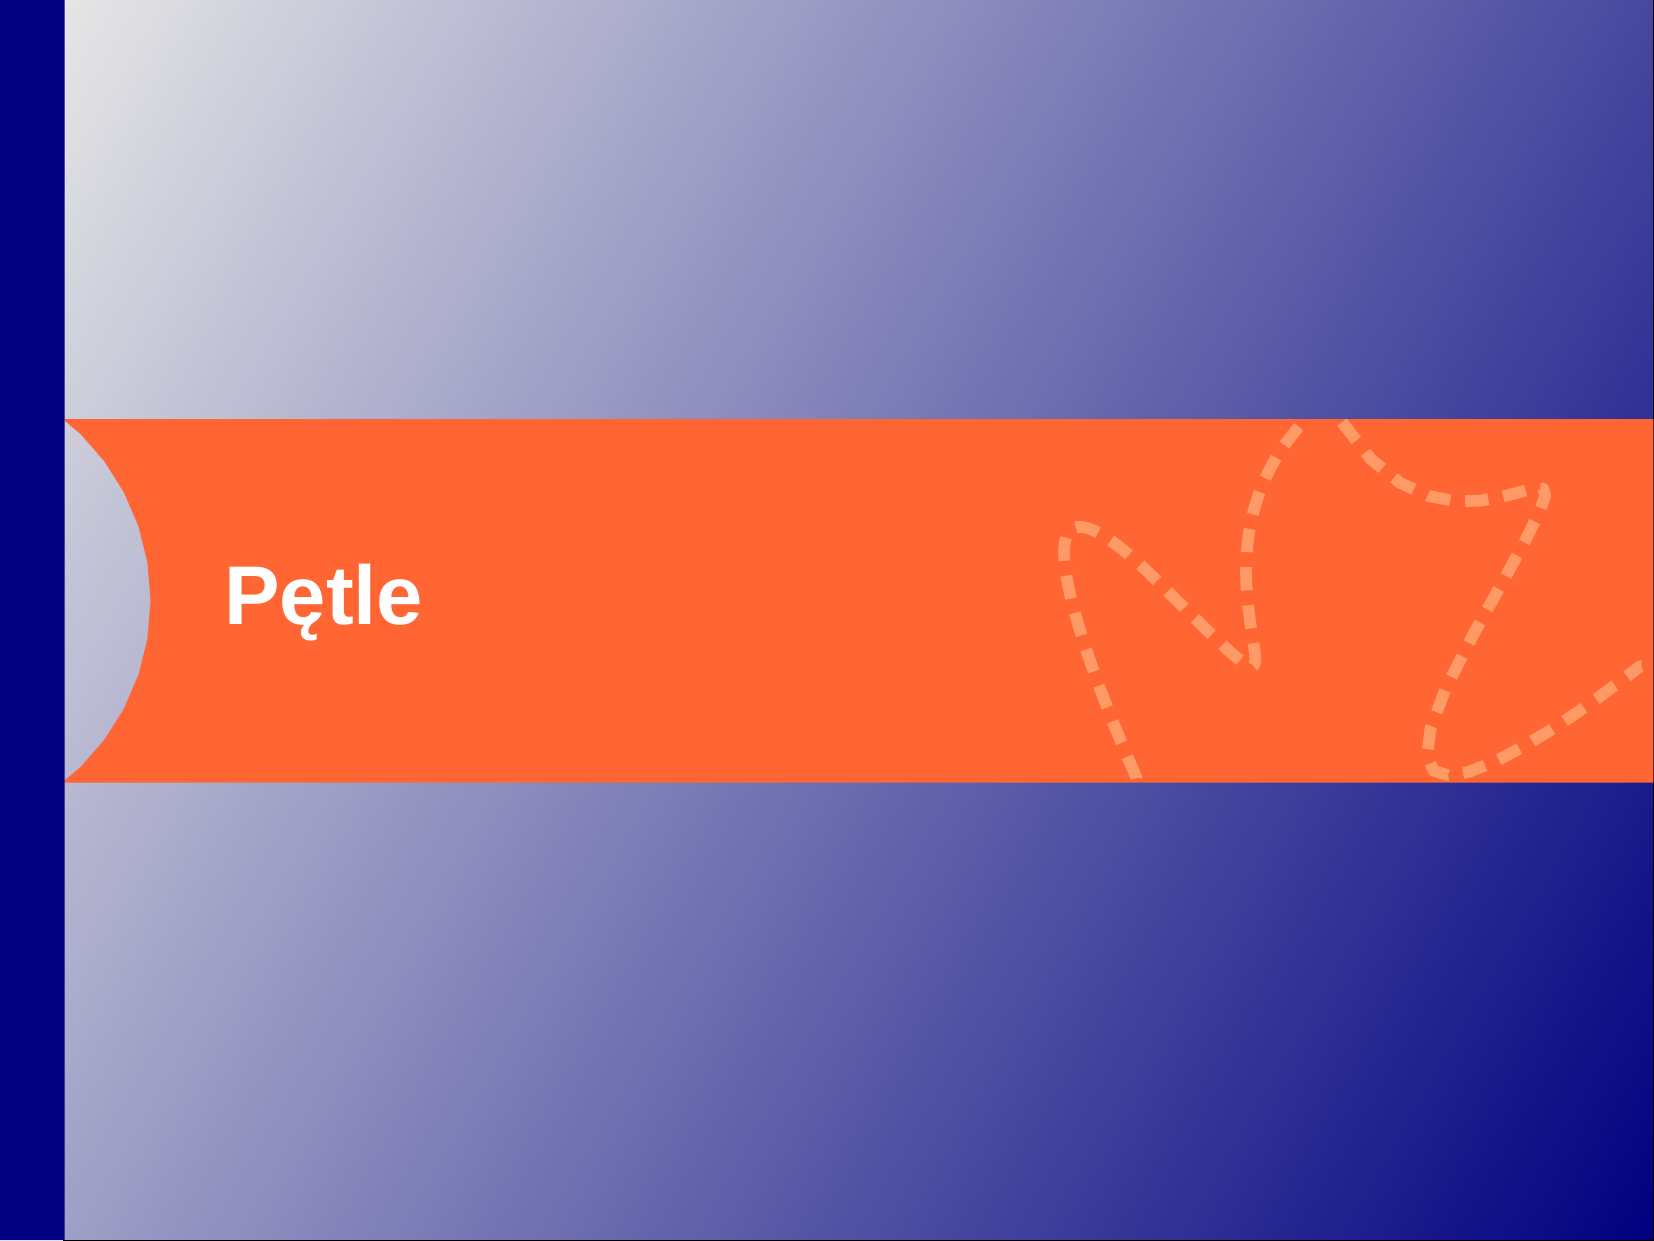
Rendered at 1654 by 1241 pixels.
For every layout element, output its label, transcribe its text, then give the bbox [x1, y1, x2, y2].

title Pętle [224, 497, 1093, 704]
